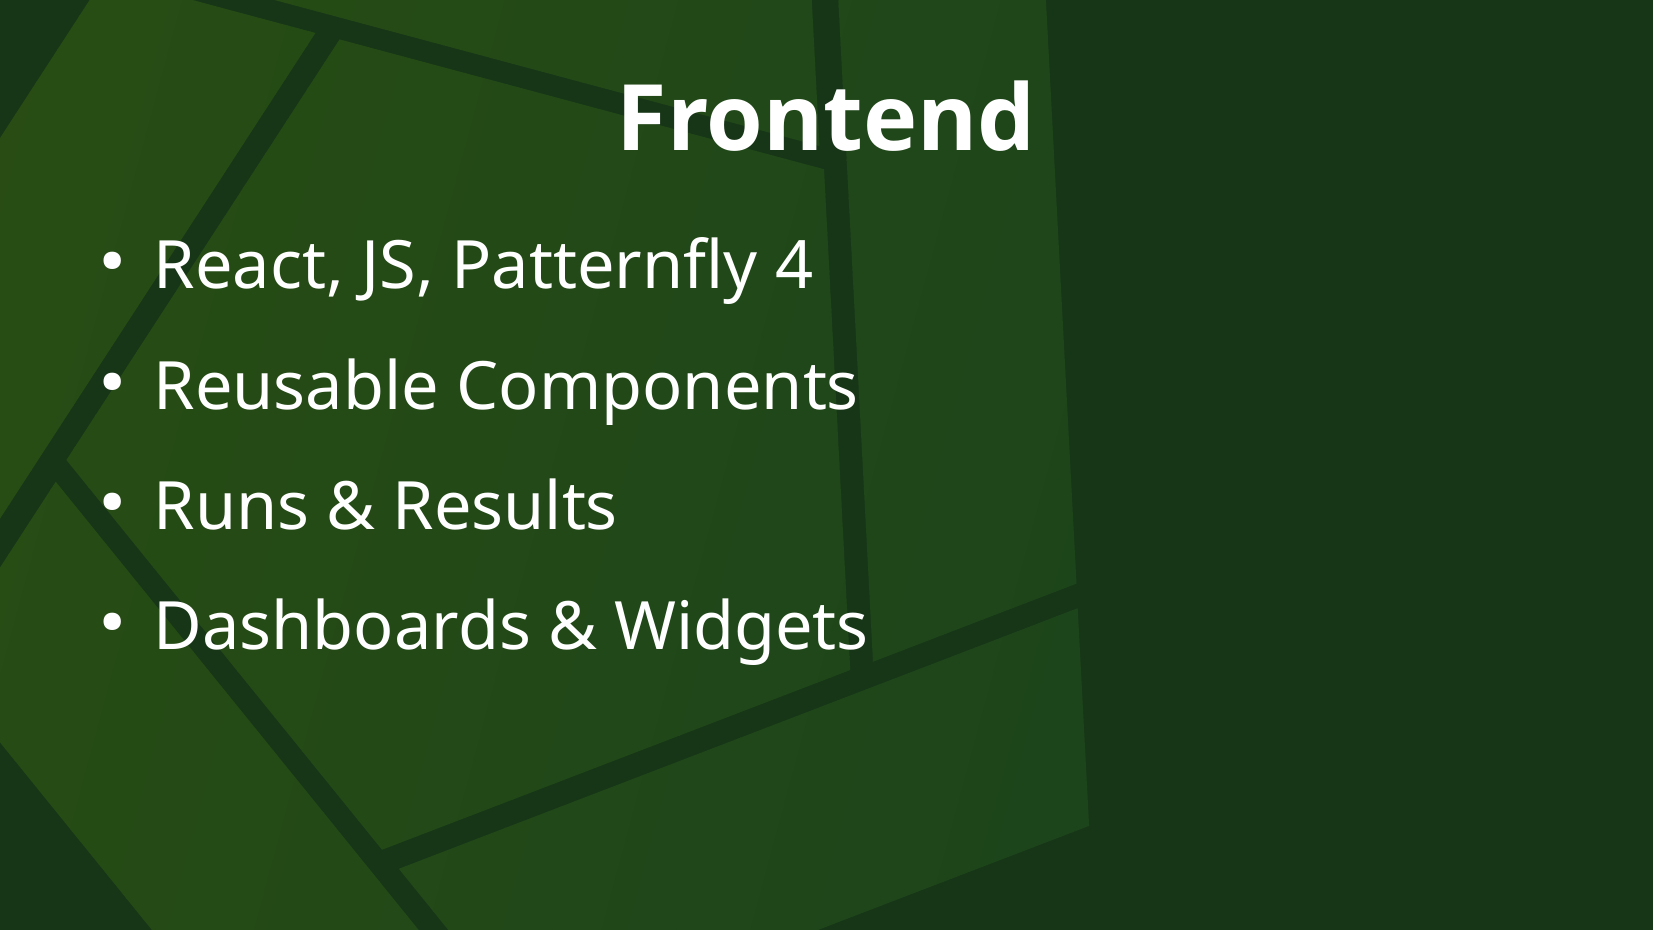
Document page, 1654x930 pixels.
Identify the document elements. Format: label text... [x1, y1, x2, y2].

title Frontend [82, 37, 1571, 193]
list React, JS, Patternfly 4 Reusable Components Runs & Results Dashboards & Widgets [82, 217, 1571, 757]
